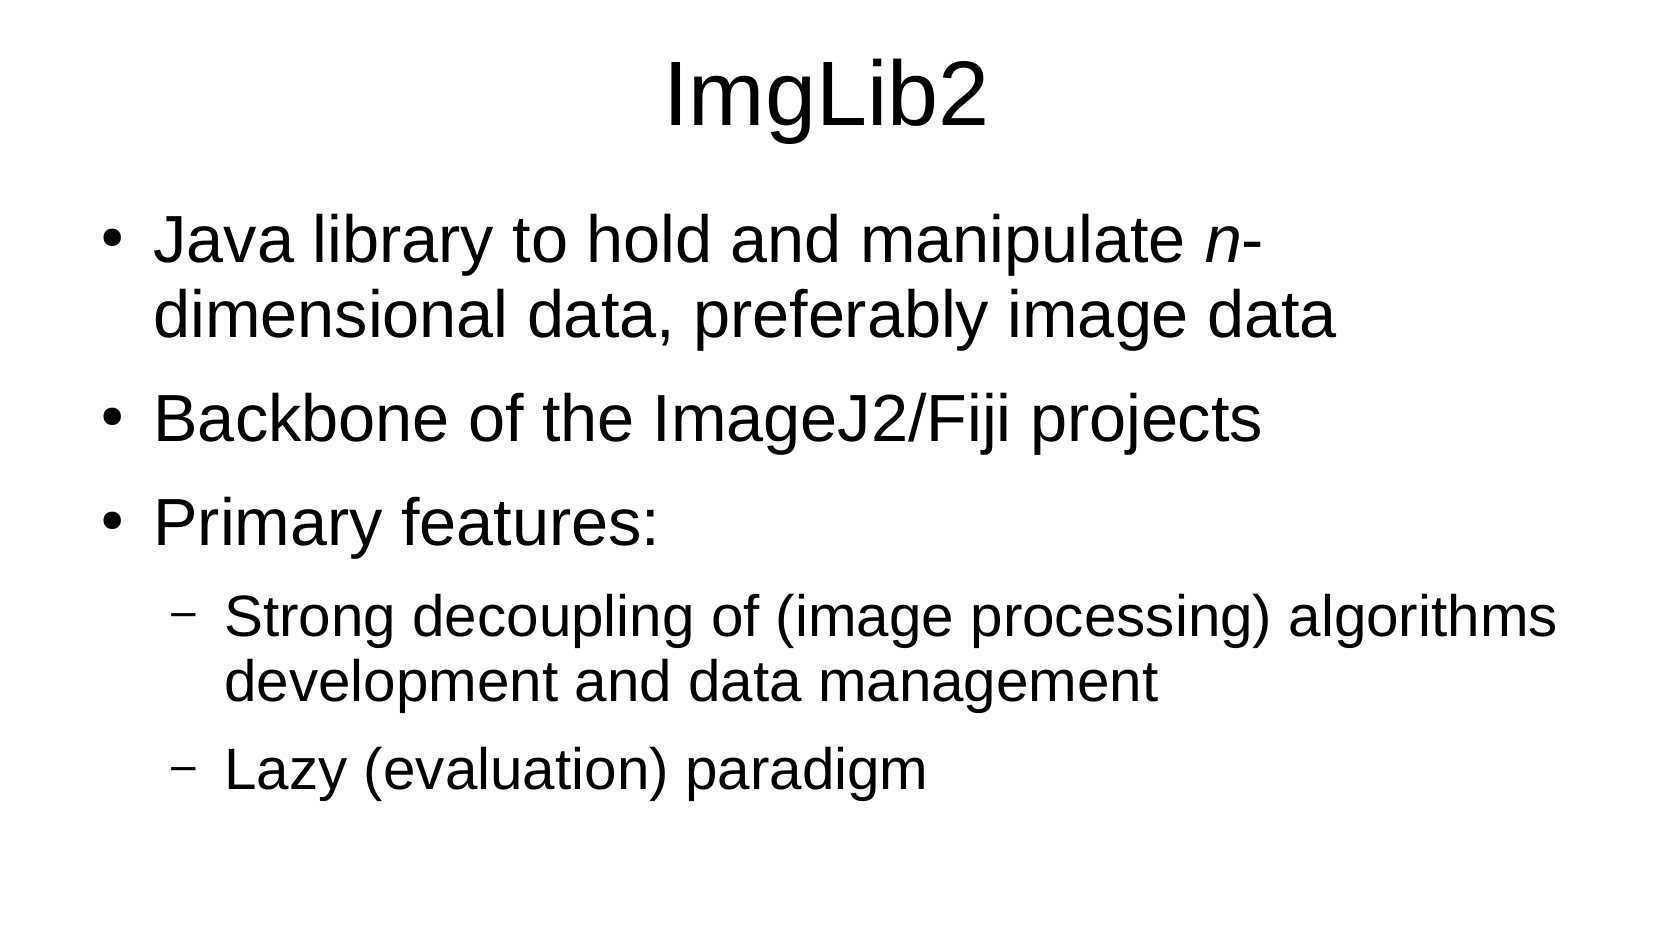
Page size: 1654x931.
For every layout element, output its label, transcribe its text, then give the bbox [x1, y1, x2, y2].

title ImgLib2 [82, 37, 1571, 151]
list Java library to hold and manipulate n-dimensional data, preferably image data Backbone of the ImageJ2/Fiji projects Primary features: Strong decoupling of (image processing) algorithms development and data management Lazy (evaluation) paradigm [82, 201, 1571, 869]
